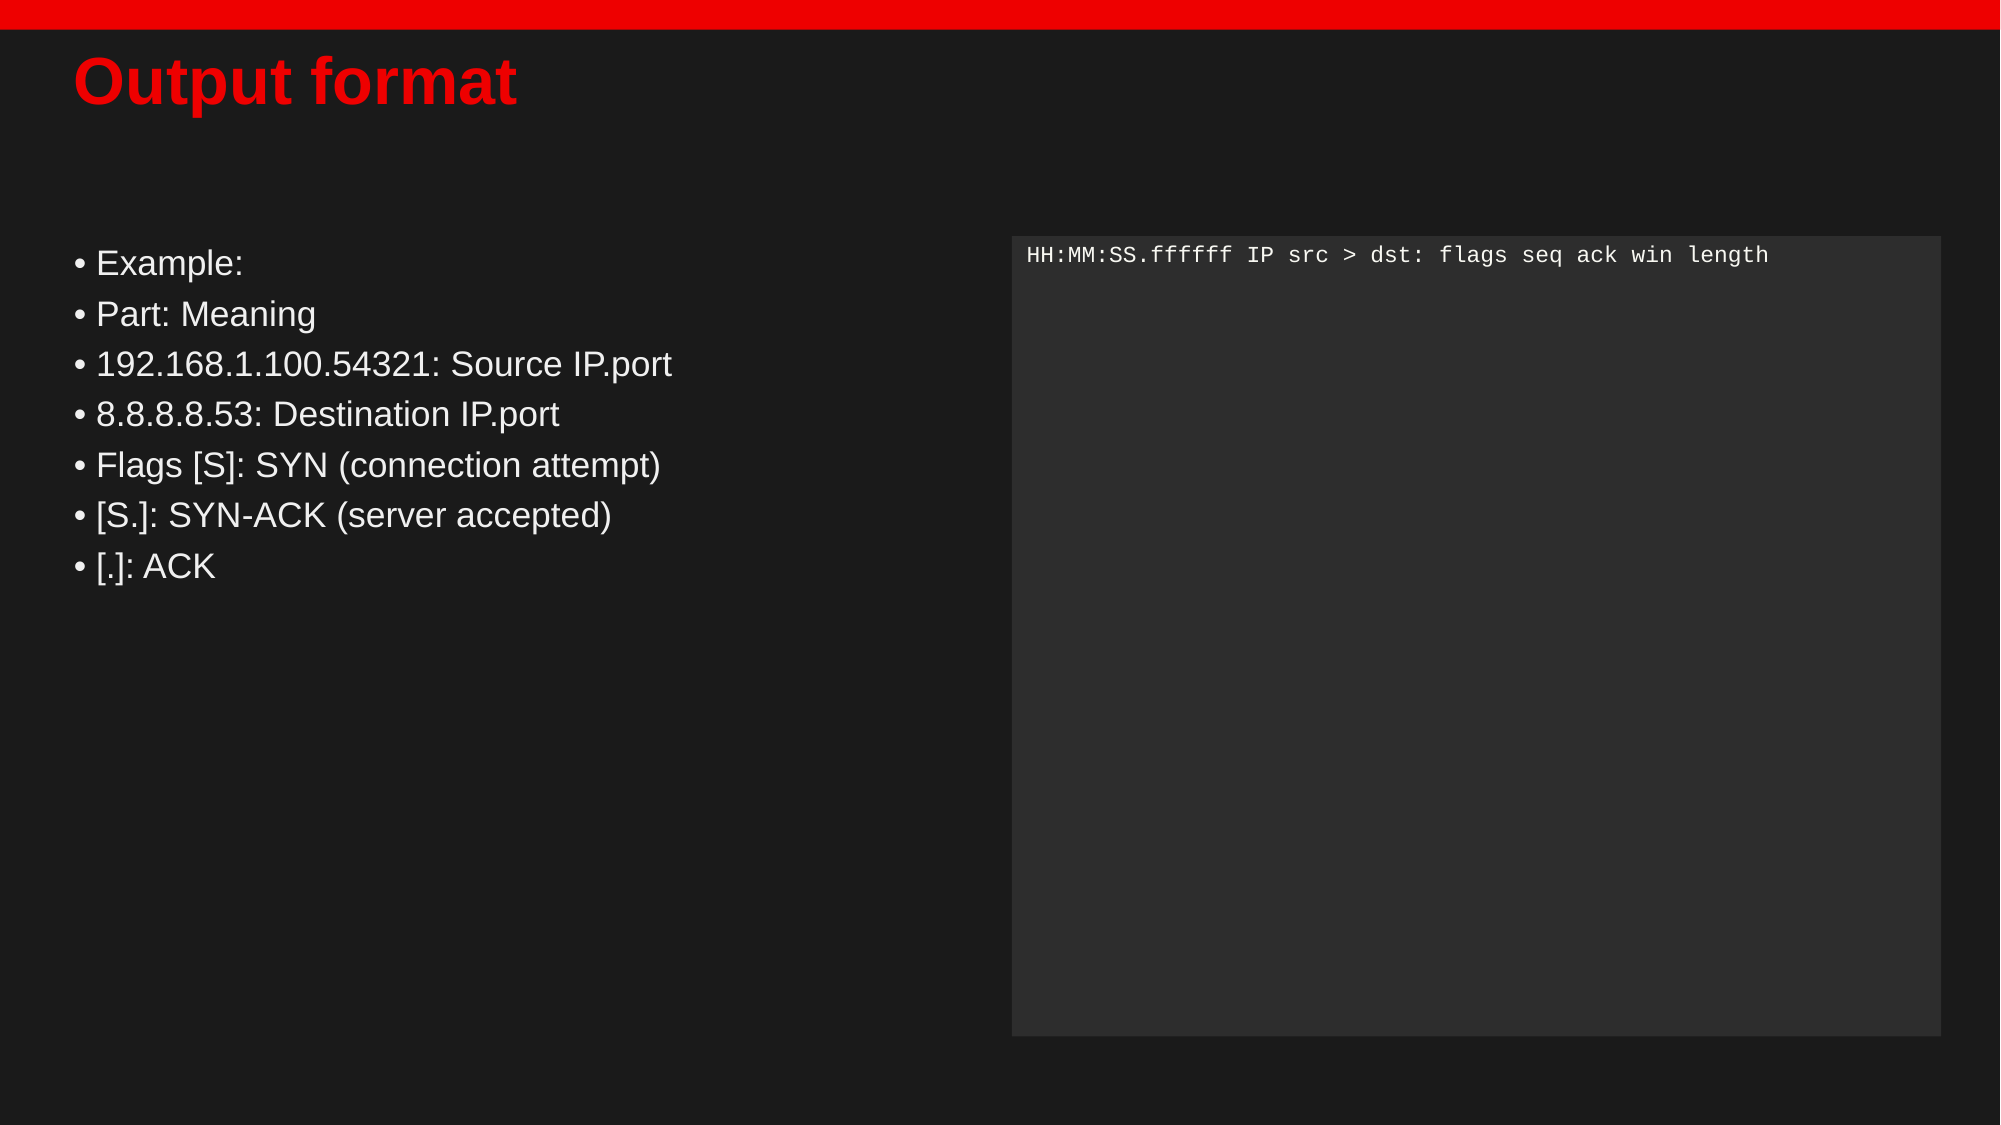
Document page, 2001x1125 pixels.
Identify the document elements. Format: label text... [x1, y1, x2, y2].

text_box [0, 0, 2001, 30]
text_box HH:MM:SS.ffffff IP src > dst: flags seq ack win length [1011, 236, 1942, 1037]
text_box • Example: • Part: Meaning • 192.168.1.100.54321: Source IP.port • 8.8.8.8.53: Destination IP.port • Flags [S]: SYN (connection attempt) • [S.]: SYN-ACK (server accepted) • [.]: ACK [59, 236, 989, 1037]
text_box Output format [59, 36, 1942, 208]
